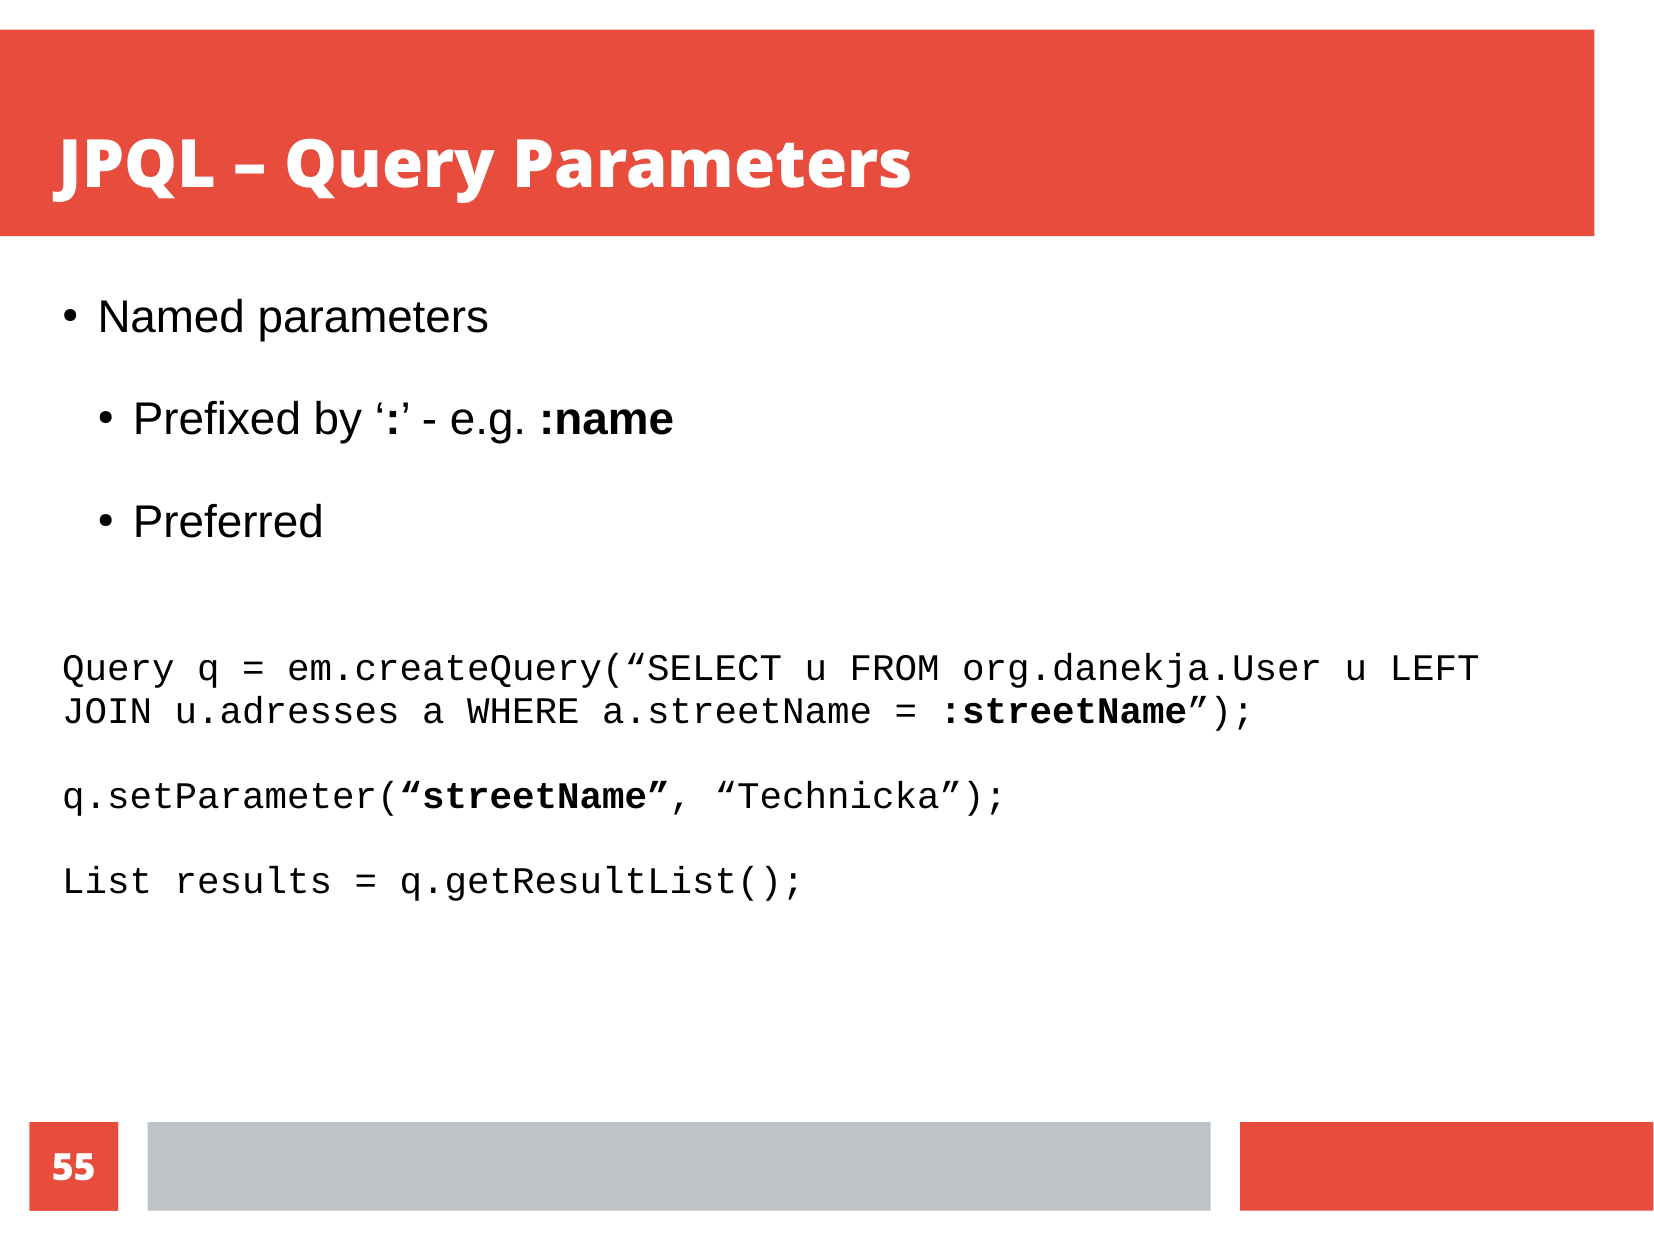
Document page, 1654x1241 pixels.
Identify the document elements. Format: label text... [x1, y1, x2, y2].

text_box Named parameters Prefixed by ‘:’ - e.g. :name Preferred Query q = em.createQuery(“SELECT u FROM org.danekja.User u LEFT JOIN u.adresses a WHERE a.streetName = :streetName”); q.setParameter(“streetName”, “Technicka”); List results = q.getResultList(); [47, 283, 1571, 1063]
title JPQL – Query Parameters [59, 59, 1595, 207]
